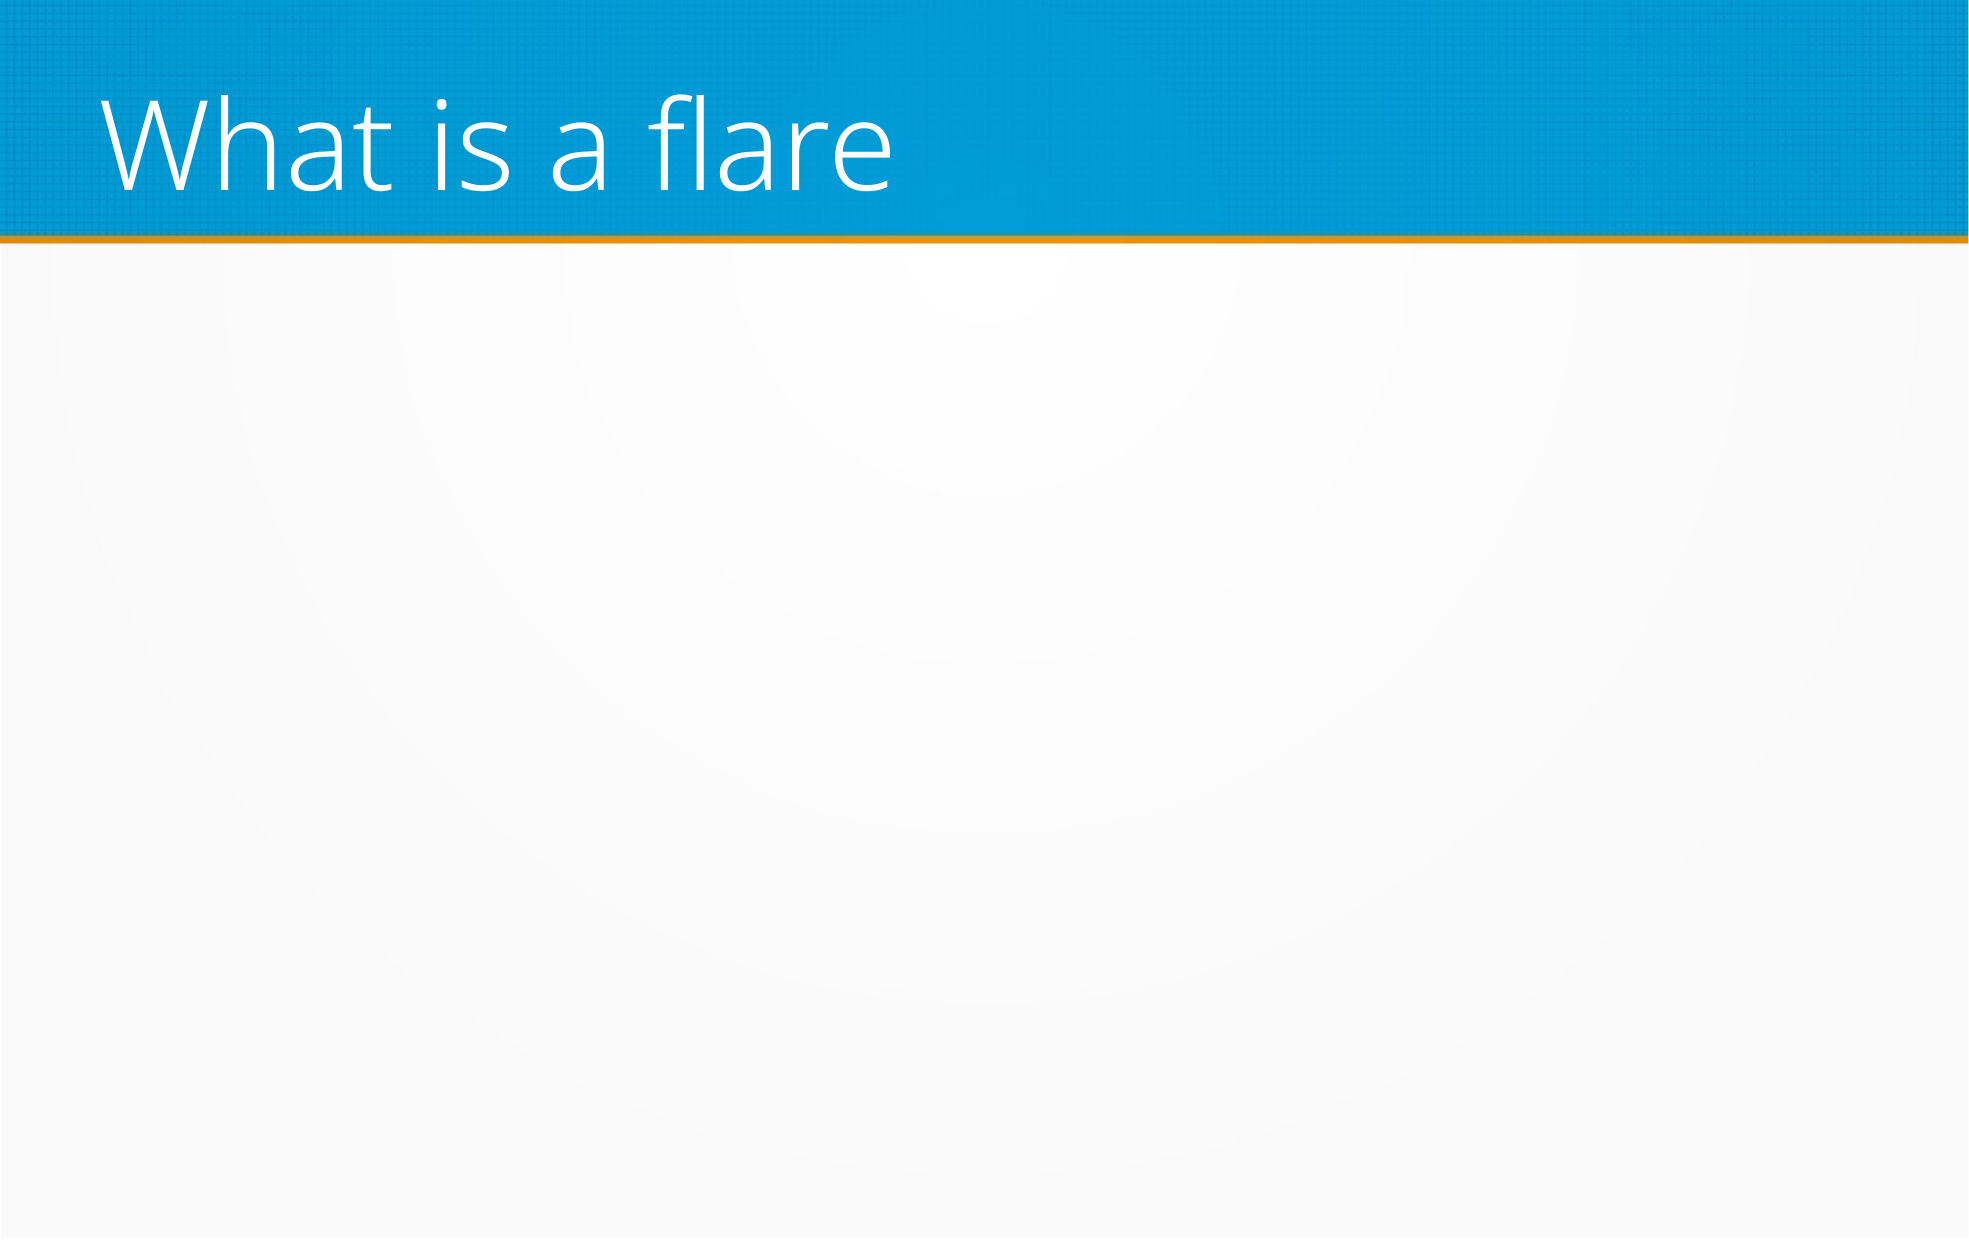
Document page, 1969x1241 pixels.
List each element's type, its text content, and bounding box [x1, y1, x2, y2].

picture [0, 233, 1969, 1241]
title What is a flare [98, 19, 1870, 227]
